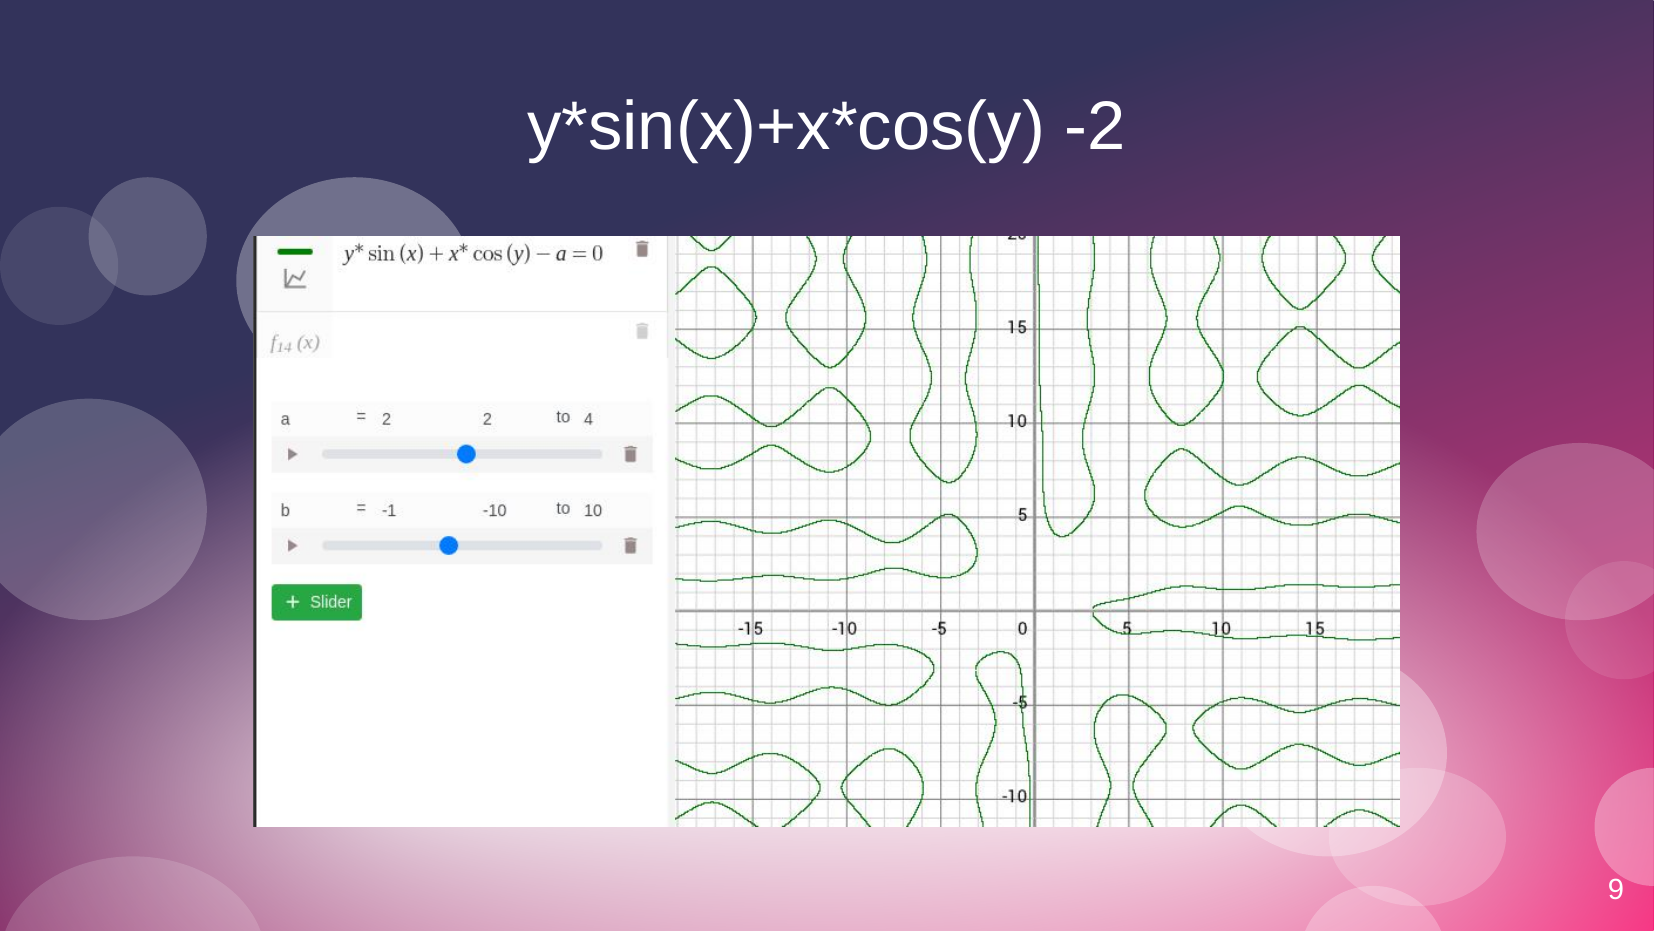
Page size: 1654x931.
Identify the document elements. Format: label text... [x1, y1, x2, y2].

title y*sin(x)+x*cos(y) -2 [88, 44, 1565, 207]
picture [253, 236, 1400, 827]
